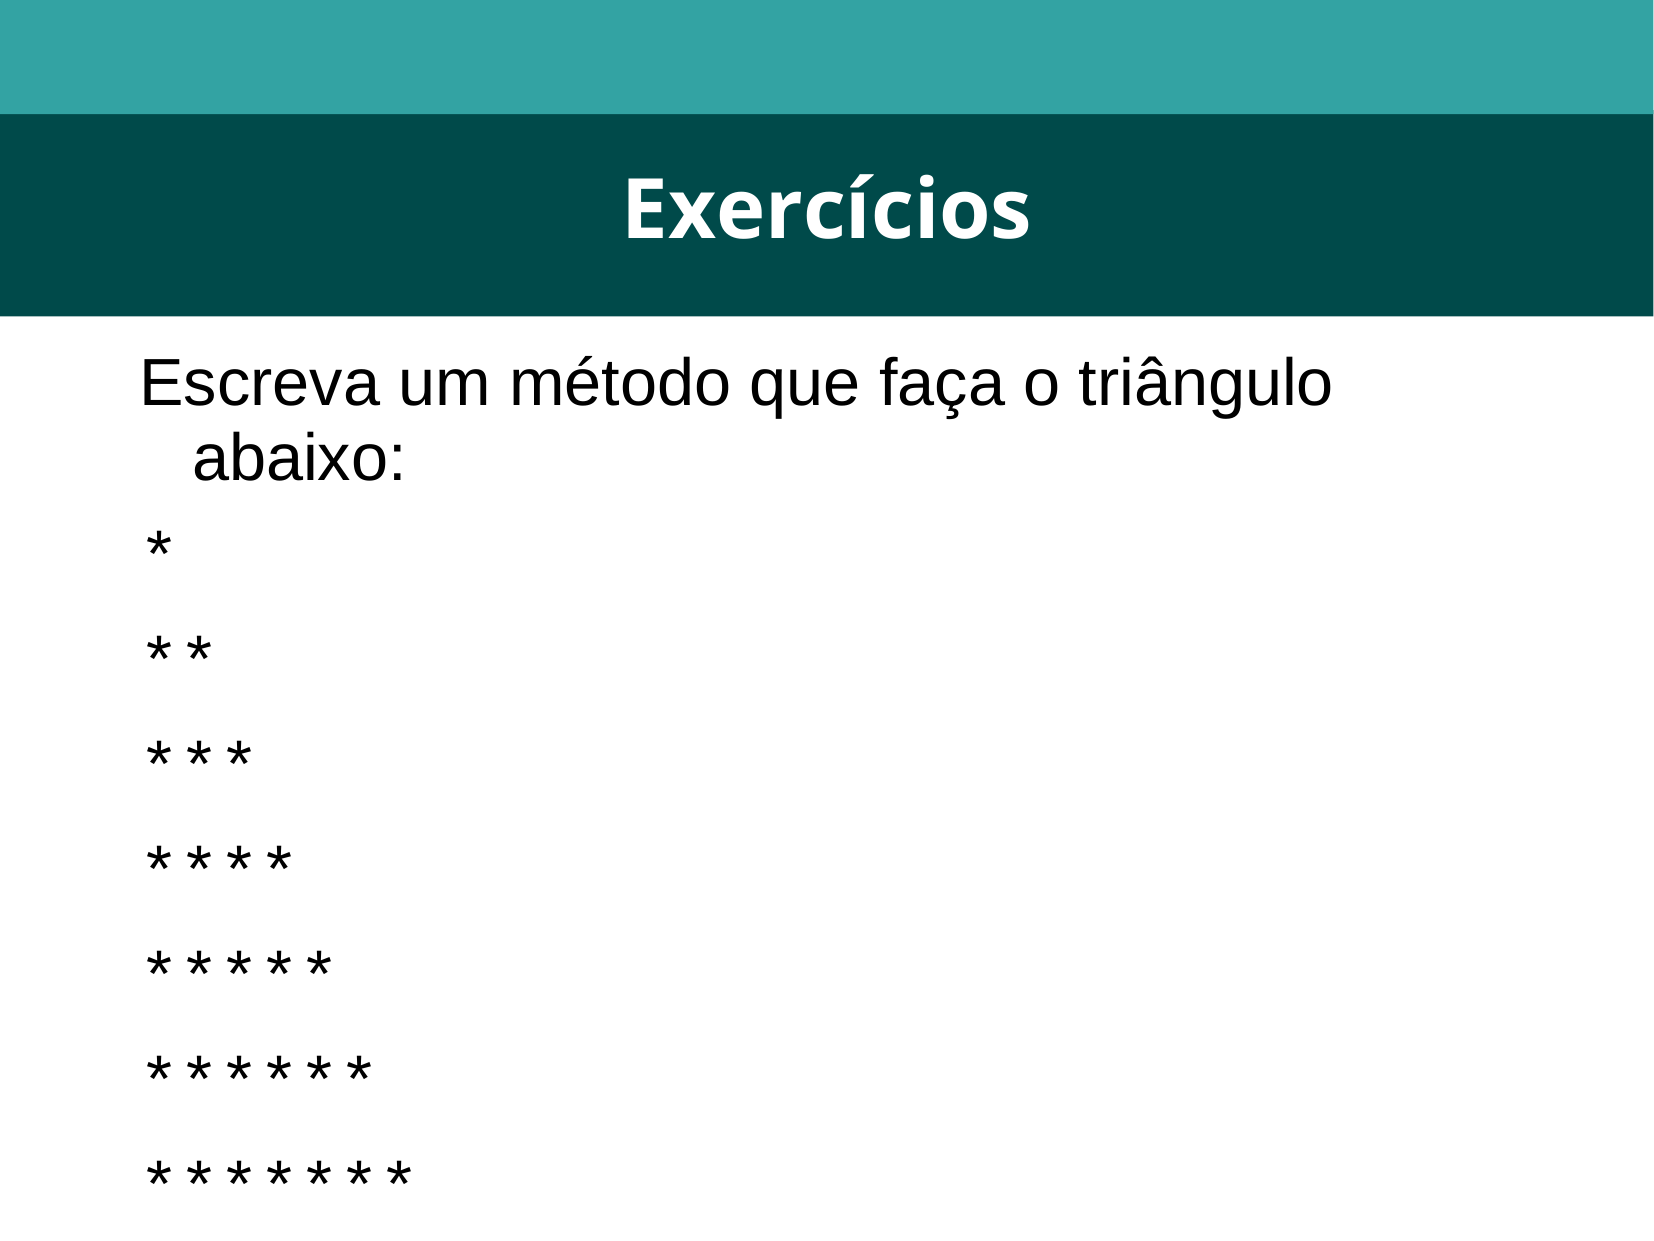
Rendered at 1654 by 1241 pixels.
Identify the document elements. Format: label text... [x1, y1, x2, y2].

list Escreva um método que faça o triângulo abaixo: * ** *** **** ***** ****** ******* [121, 344, 1534, 1230]
title Exercícios [121, 102, 1534, 311]
